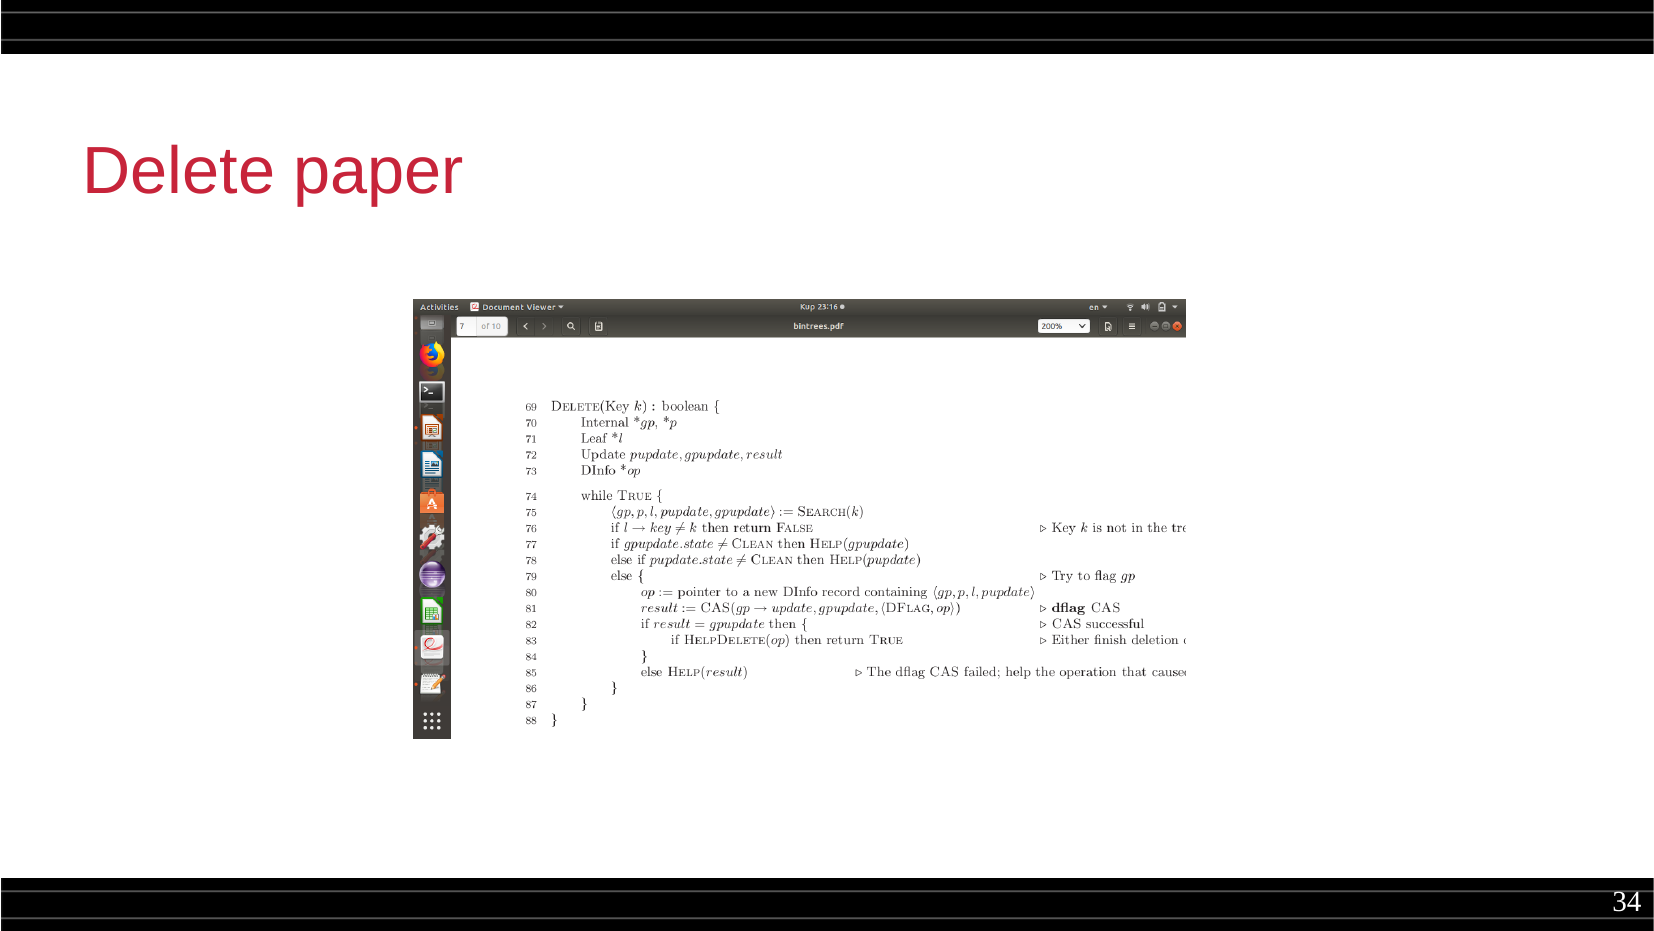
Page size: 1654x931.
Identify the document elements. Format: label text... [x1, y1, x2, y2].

picture [413, 299, 1186, 739]
picture [1, 0, 1654, 54]
title Delete paper [82, 92, 1571, 249]
picture [1, 878, 1654, 931]
